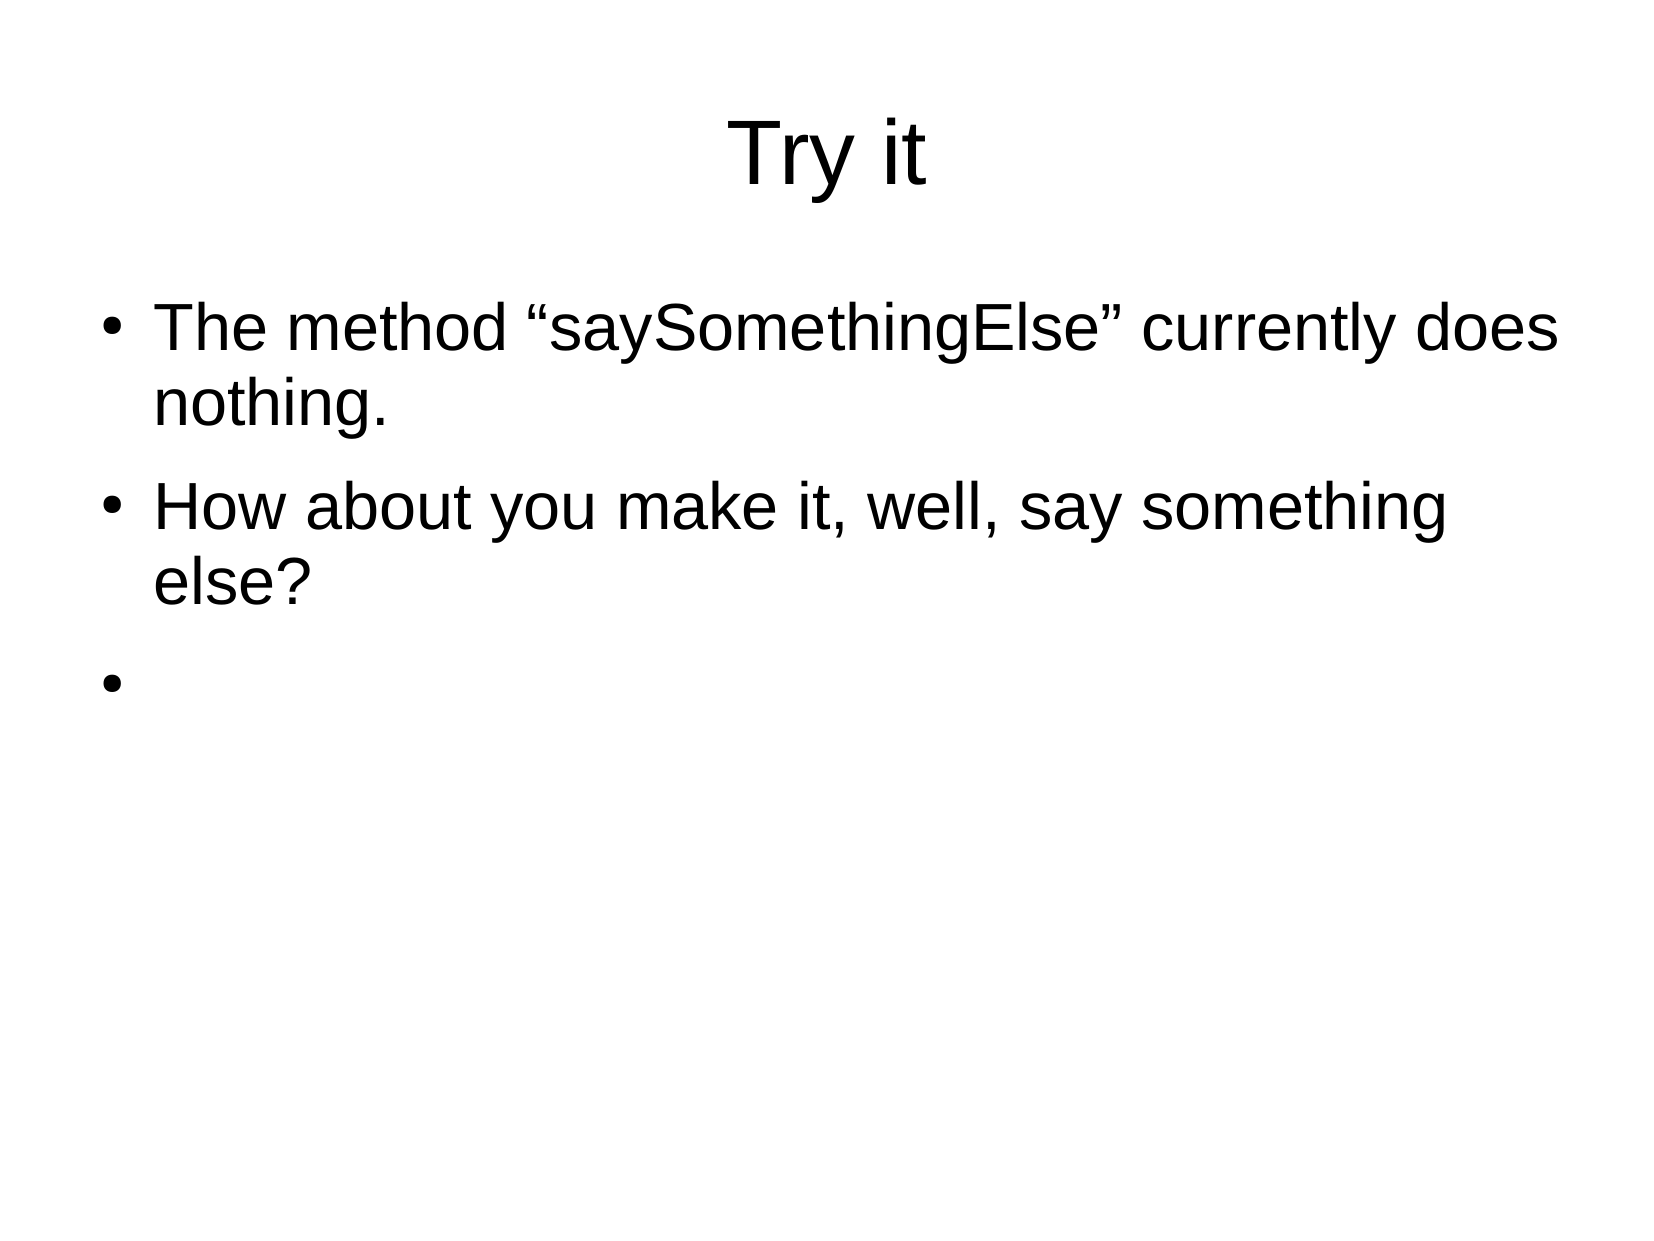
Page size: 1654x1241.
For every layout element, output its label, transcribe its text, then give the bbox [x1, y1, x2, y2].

title Try it [82, 49, 1571, 257]
list The method “saySomethingElse” currently does nothing. How about you make it, well, say something else? [82, 290, 1571, 1010]
